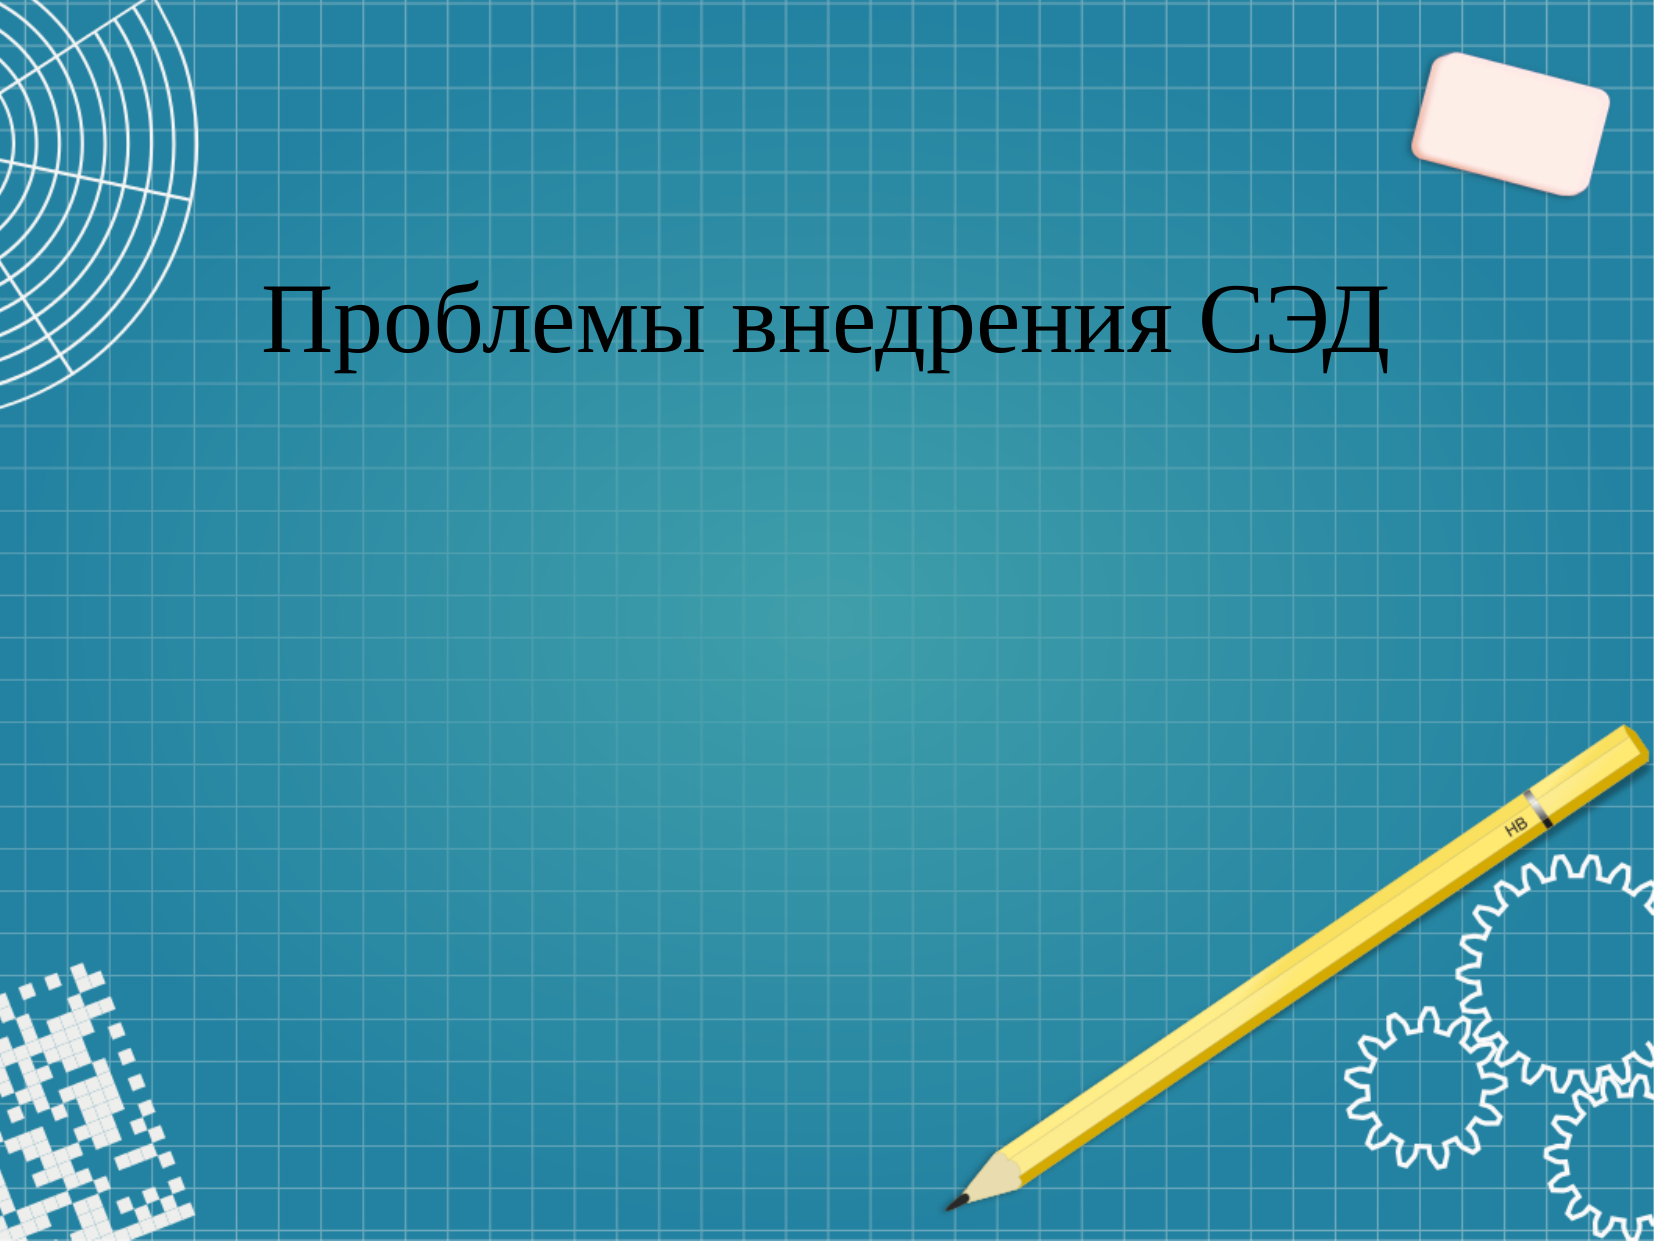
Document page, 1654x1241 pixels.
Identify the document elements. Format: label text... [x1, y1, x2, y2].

title Проблемы внедрения СЭД [82, 177, 1571, 461]
picture [0, 0, 1654, 1241]
